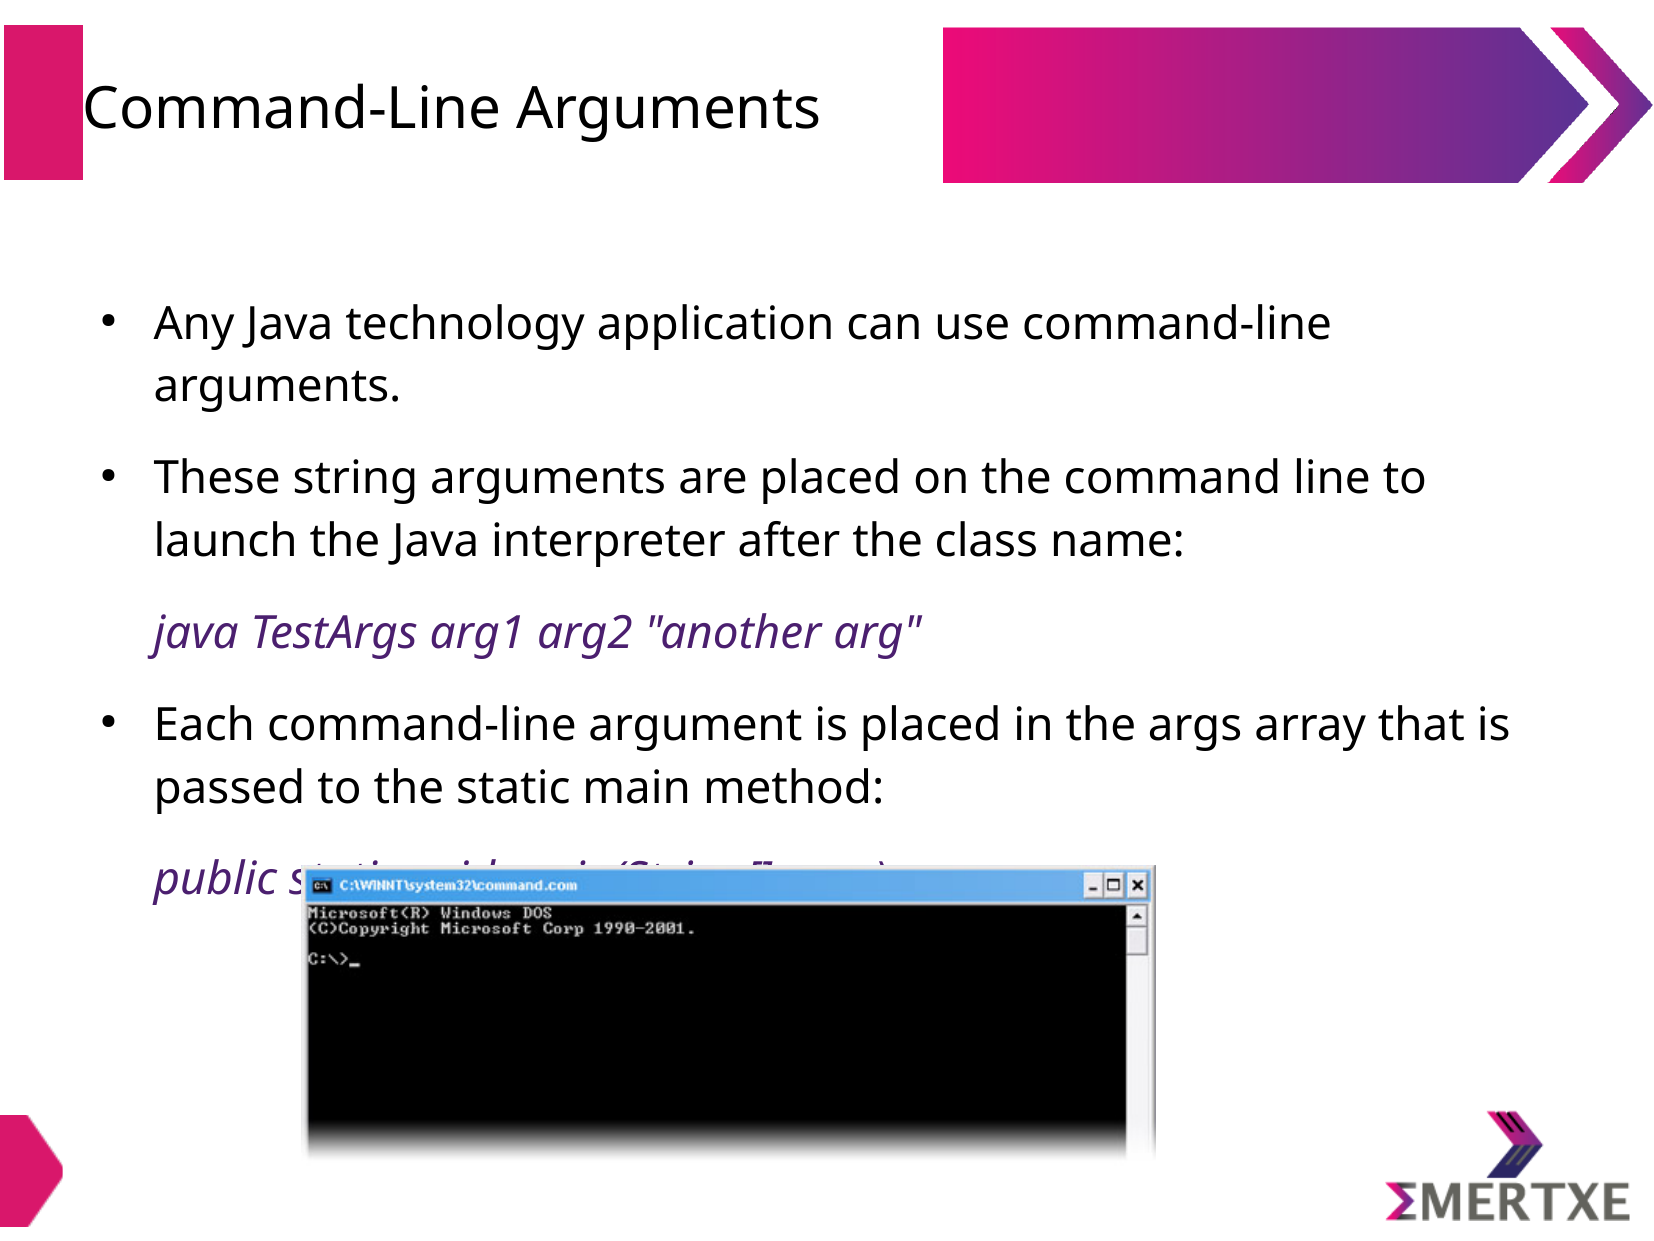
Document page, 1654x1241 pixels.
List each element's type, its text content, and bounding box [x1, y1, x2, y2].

picture [1571, 27, 1653, 183]
picture [301, 865, 1156, 1171]
title Command-Line Arguments [82, 2, 1571, 210]
list Any Java technology application can use command-line arguments. These string arguments are placed on the command line to launch the Java interpreter after the class name: java TestArgs arg1 arg2 "another arg" Each command-line argument is placed in the args array that is passed to the static main method: public static void main(String[] args) [82, 290, 1571, 1010]
picture [1385, 1107, 1631, 1221]
